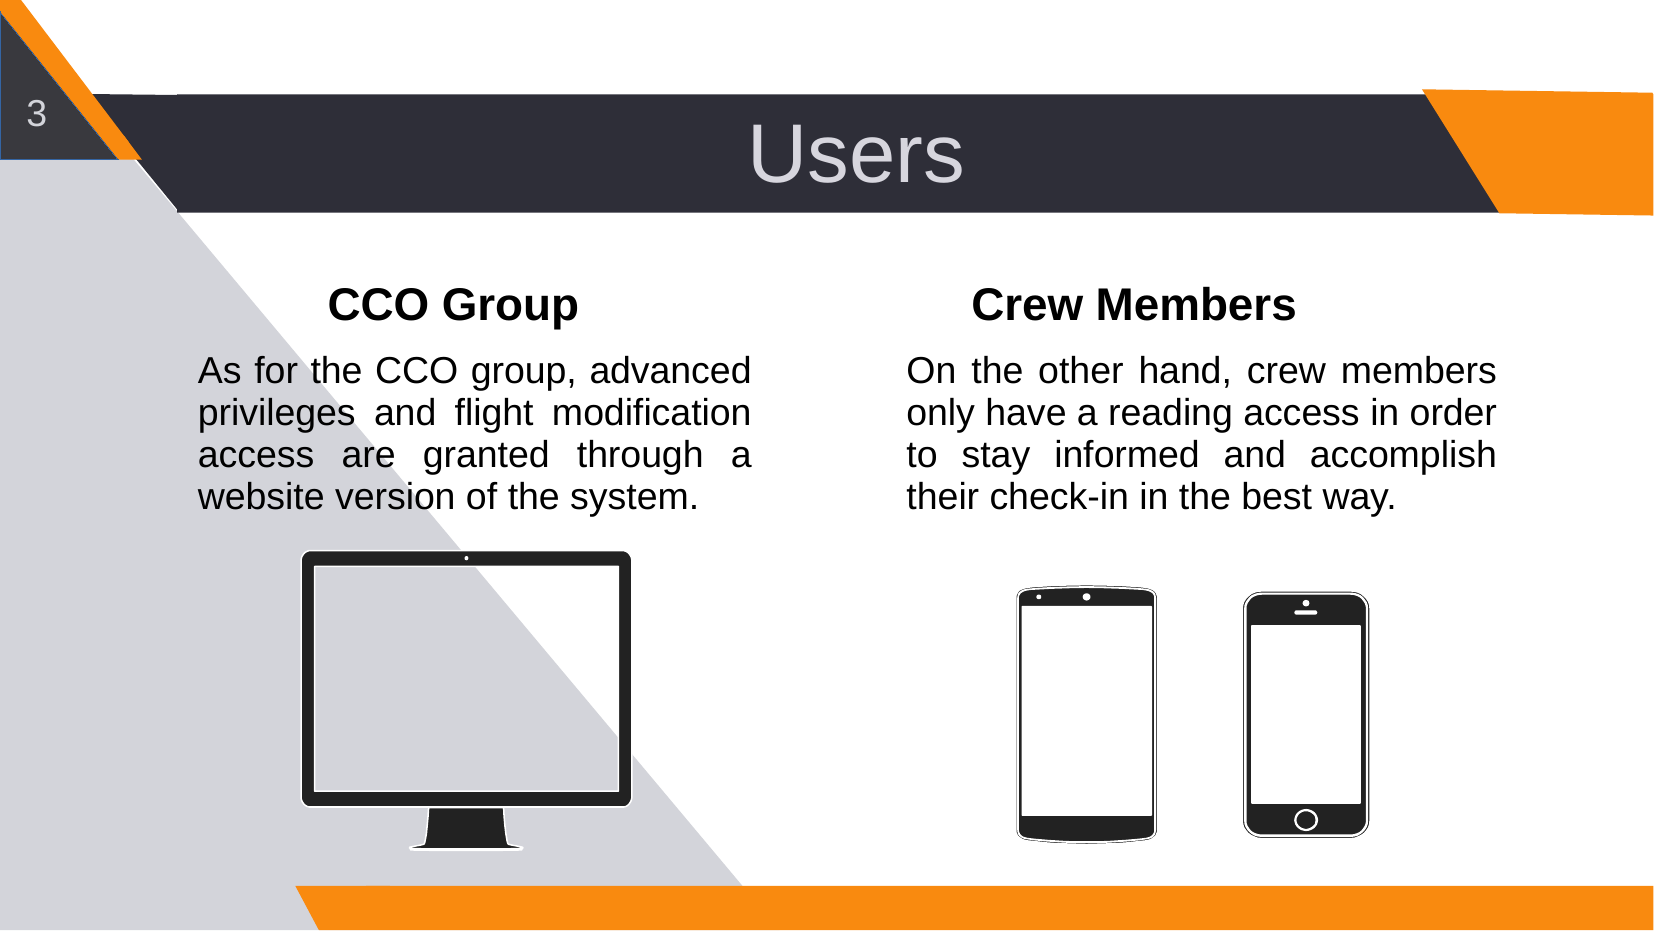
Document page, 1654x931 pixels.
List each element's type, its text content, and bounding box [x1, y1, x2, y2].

text_box As for the CCO group, advanced privileges and flight modification access are granted through a website version of the system. [183, 342, 798, 568]
text_box [1242, 590, 1371, 839]
text_box CCO Group [312, 271, 644, 338]
text_box 3 [11, 84, 48, 142]
text_box Crew Members [956, 271, 1359, 342]
text_box On the other hand, crew members only have a reading access in order to stay informed and accomplish their check-in in the best way. [891, 342, 1512, 610]
text_box Users [177, 94, 1498, 213]
text_box [1015, 584, 1158, 845]
text_box [1421, 89, 1654, 216]
text_box [0, 0, 1654, 931]
